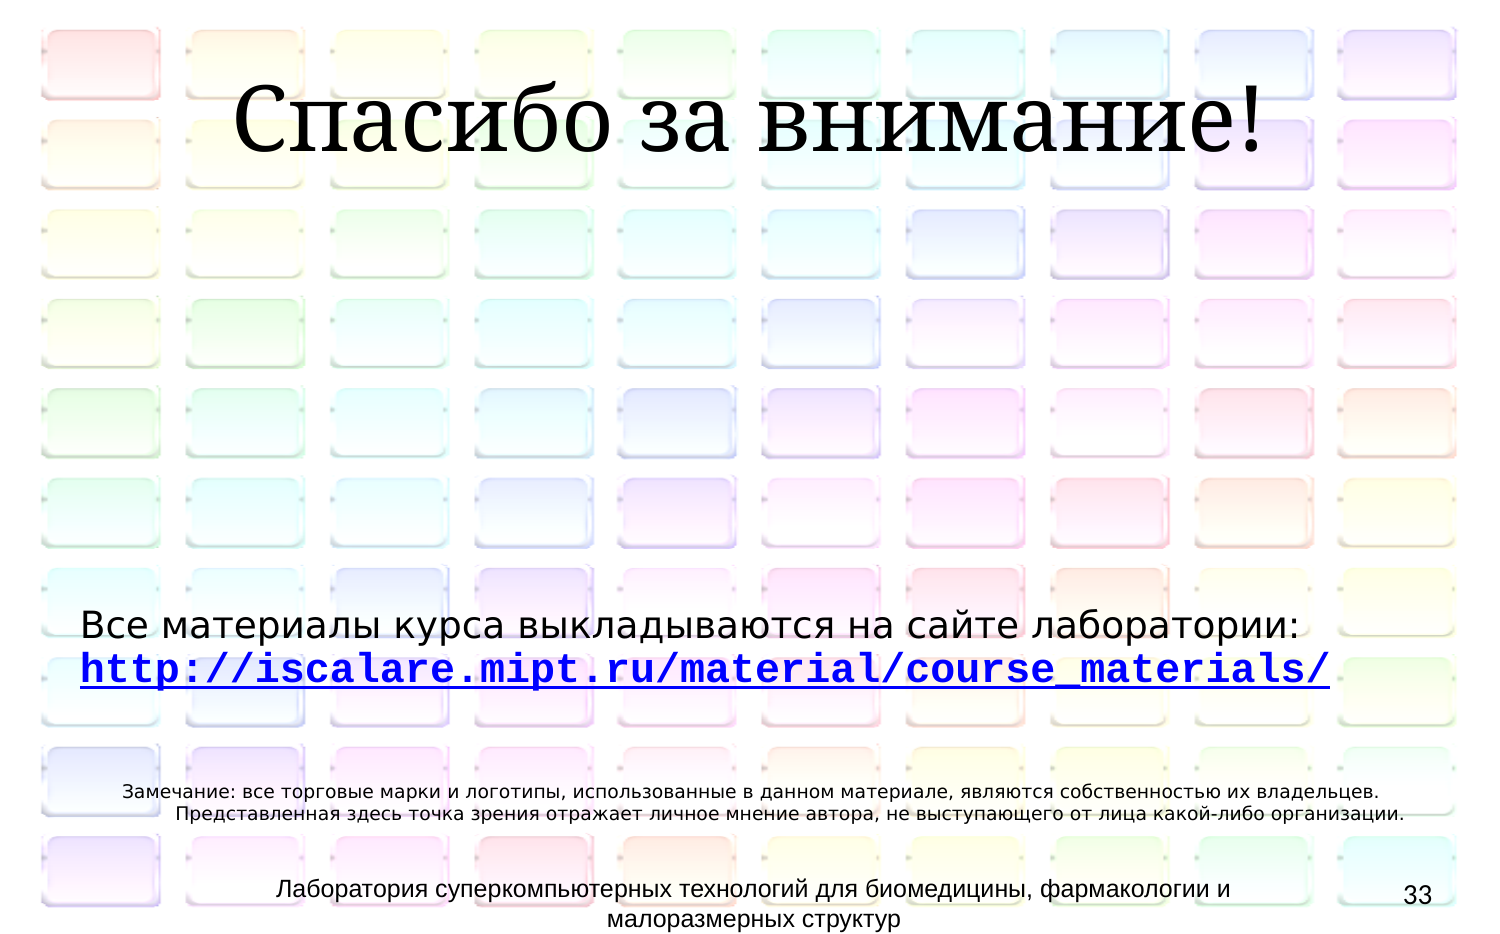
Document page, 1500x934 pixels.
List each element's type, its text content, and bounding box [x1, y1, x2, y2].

text_box Все материалы курса выкладываются на сайте лаборатории: http://iscalare.mipt.ru/material/course_materials/ [65, 596, 1364, 702]
title Спасибо за внимание! [75, 37, 1426, 193]
list Замечание: все торговые марки и логотипы, использованные в данном материале, являются собственностью их владельцев. Представленная здесь точка зрения отражает личное мнение автора, не выступающего от лица какой-либо организации. [18, 773, 1498, 845]
picture [0, 0, 1500, 934]
text_box <номер> [1387, 868, 1473, 918]
text_box Лаборатория суперкомпьютерных технологий для биомедицины, фармакологии и малоразмерных структур [171, 864, 1338, 915]
